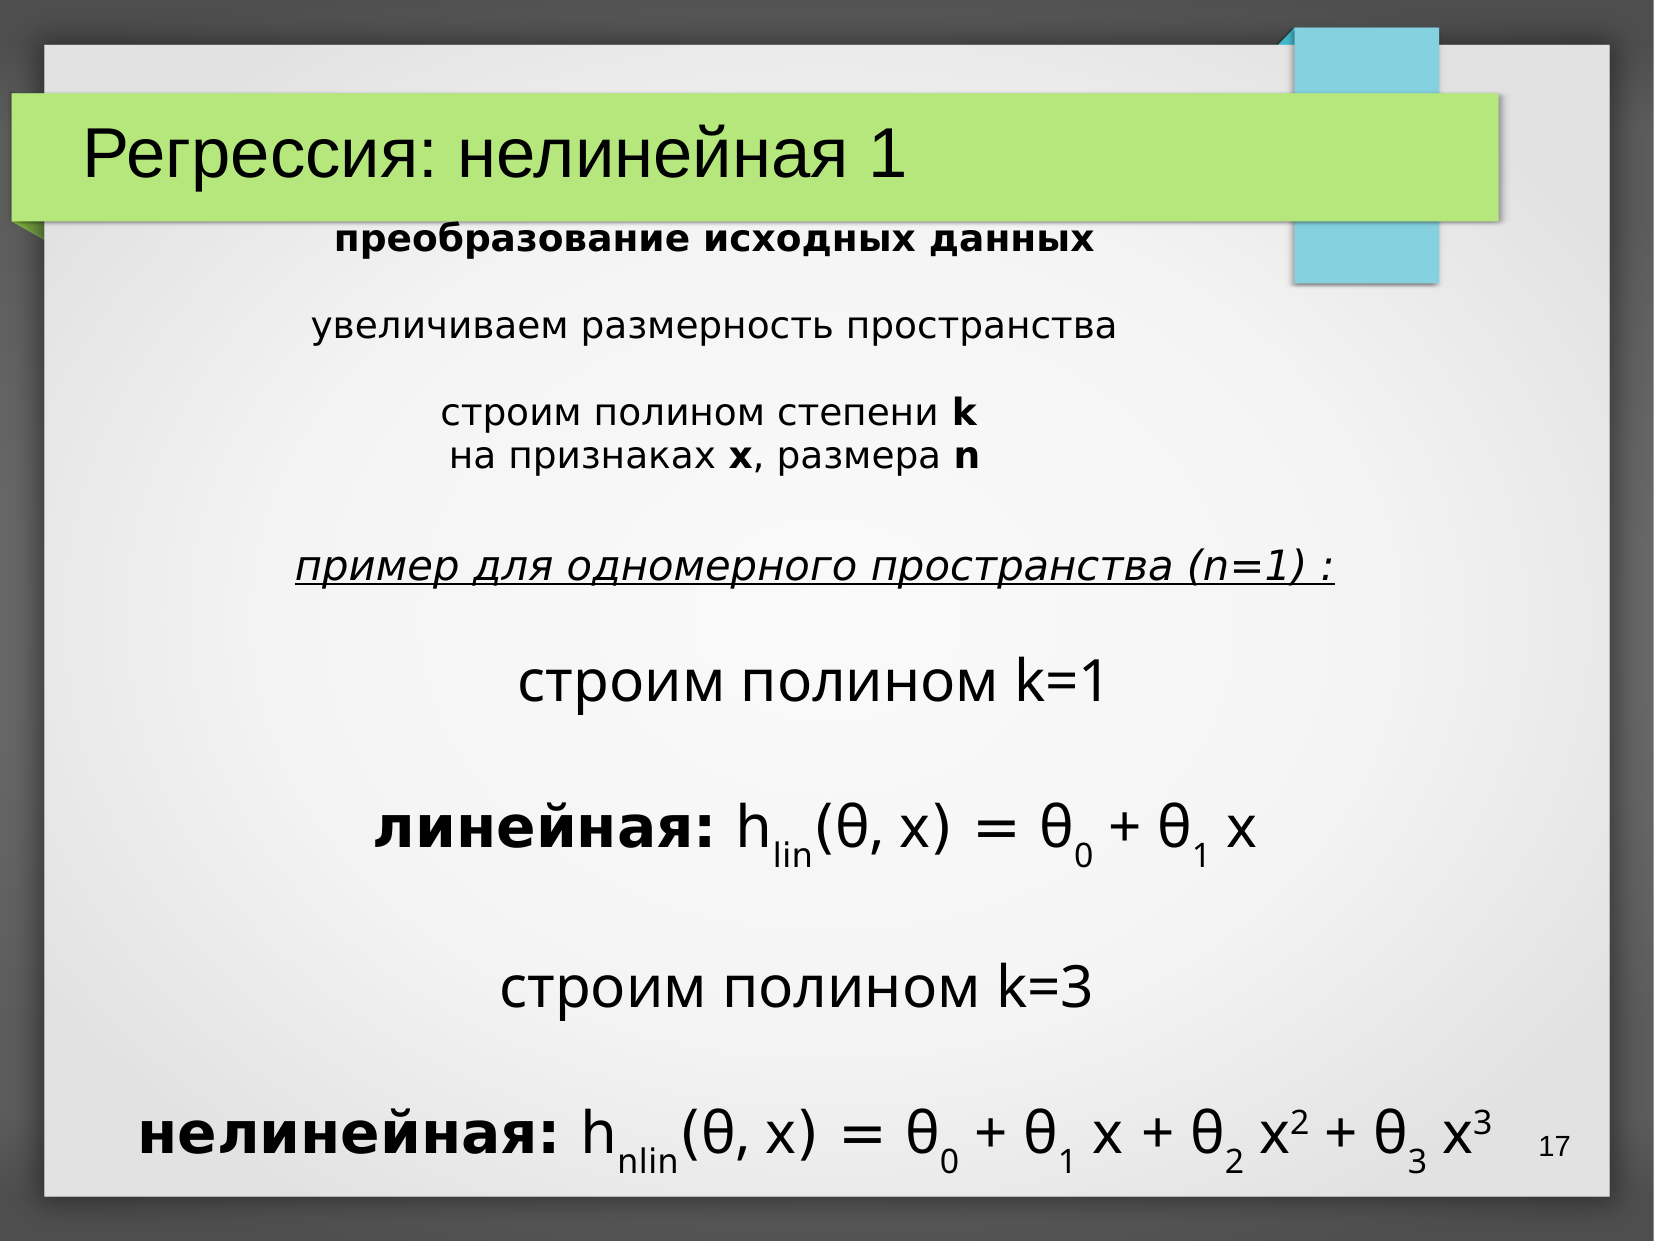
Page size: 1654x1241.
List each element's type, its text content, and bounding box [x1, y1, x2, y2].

text_box пример для одномерного пространства (n=1) : строим полином k=1 линейная: hlin(θ, x) = θ0 + θ1 x строим полином k=3 нелинейная: hnlin(θ, x) = θ0 + θ1 x + θ2 x2 + θ3 x3 [70, 534, 1560, 1146]
text_box преобразование исходных данных увеличиваем размерность пространства cтроим полином степени k на признаках x, размера n [0, 209, 1430, 556]
picture [0, 0, 1654, 1241]
title Регрессия: нелинейная 1 [82, 49, 1571, 257]
